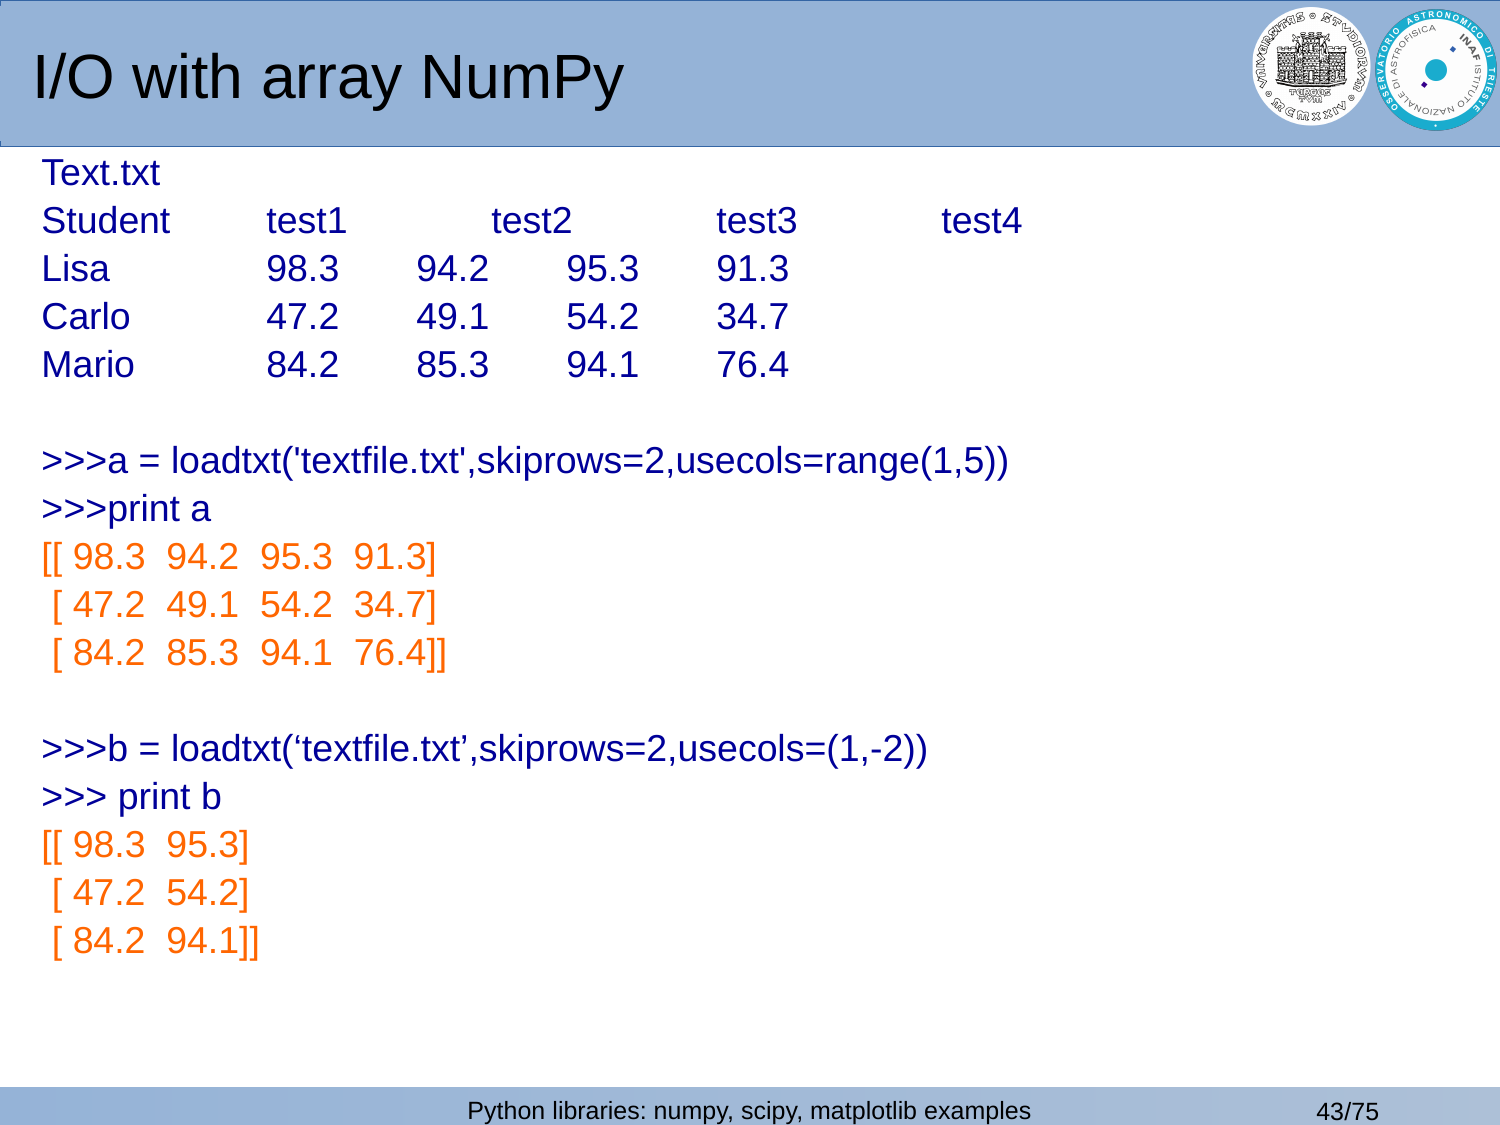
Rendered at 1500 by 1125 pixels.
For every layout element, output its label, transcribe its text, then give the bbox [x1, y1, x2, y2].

list Text.txt Student test1 test2 test3 test4 Lisa 98.3 94.2 95.3 91.3 Carlo 47.2 49.1 54.2 34.7 Mario 84.2 85.3 94.1 76.4 >>>a = loadtxt('textfile.txt',skiprows=2,usecols=range(1,5))‫‫‫‬ >>>print a [[ 98.3 94.2 95.3 91.3] [ 47.2 49.1 54.2 34.7] [ 84.2 85.3 94.1 76.4]] >>>b = loadtxt(‘textfile.txt’,skiprows=2,usecols=(1,-2))‫‫‫‬ >>> print b [[ 98.3 95.3] [ 47.2 54.2] [ 84.2 94.1]] [26, 140, 1500, 1035]
text_box I/O with array NumPy [0, 5, 1253, 141]
picture [1253, 0, 1500, 140]
